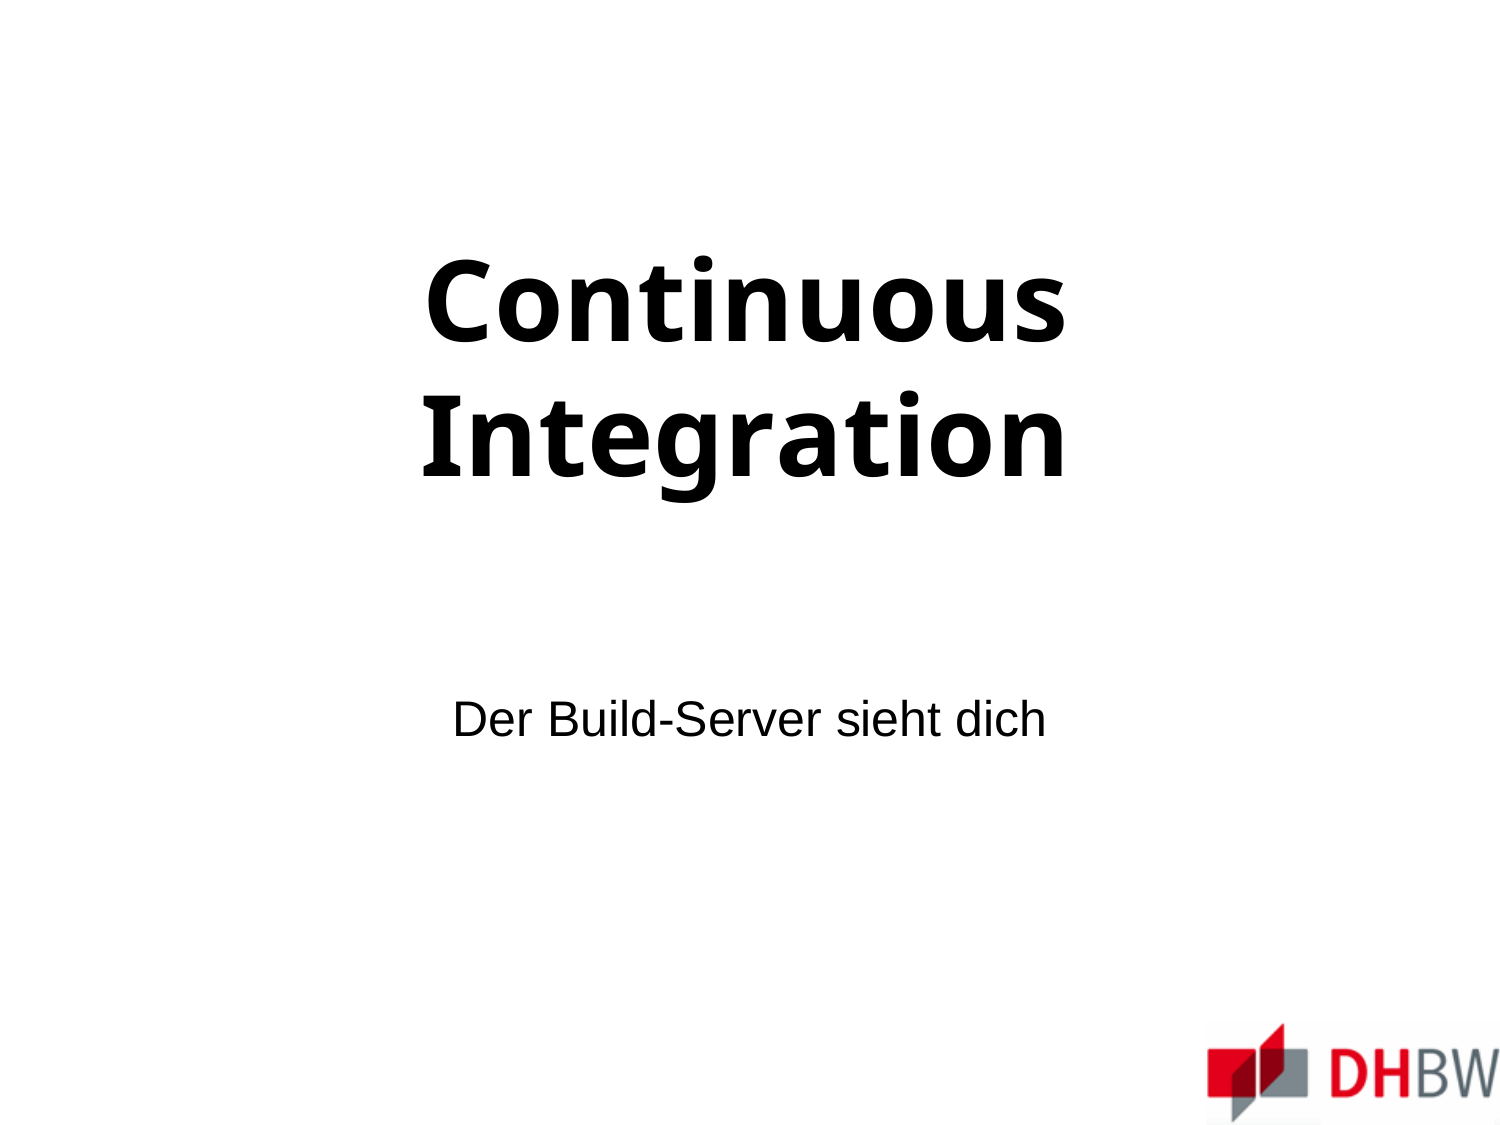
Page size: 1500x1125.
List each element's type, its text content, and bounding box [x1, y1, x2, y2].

picture [1206, 1021, 1500, 1125]
text_box Der Build-Server sieht dich [438, 679, 1062, 754]
text_box Continuous Integration [177, 221, 1314, 777]
